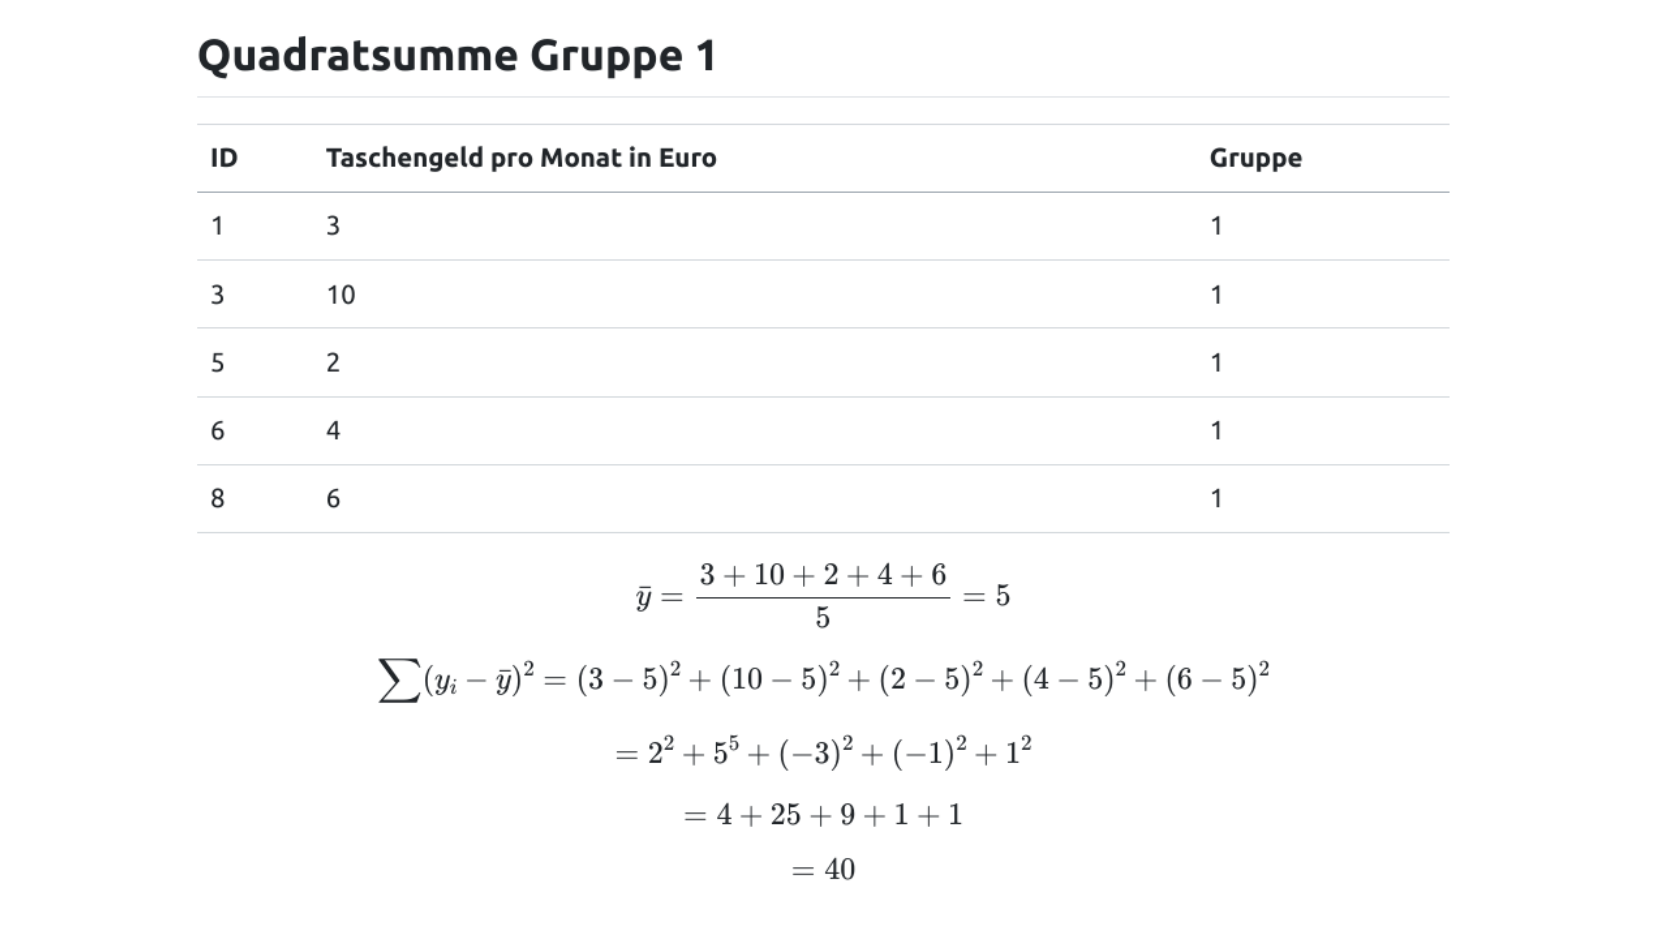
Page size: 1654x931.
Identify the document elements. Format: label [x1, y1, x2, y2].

picture [183, 26, 1494, 900]
